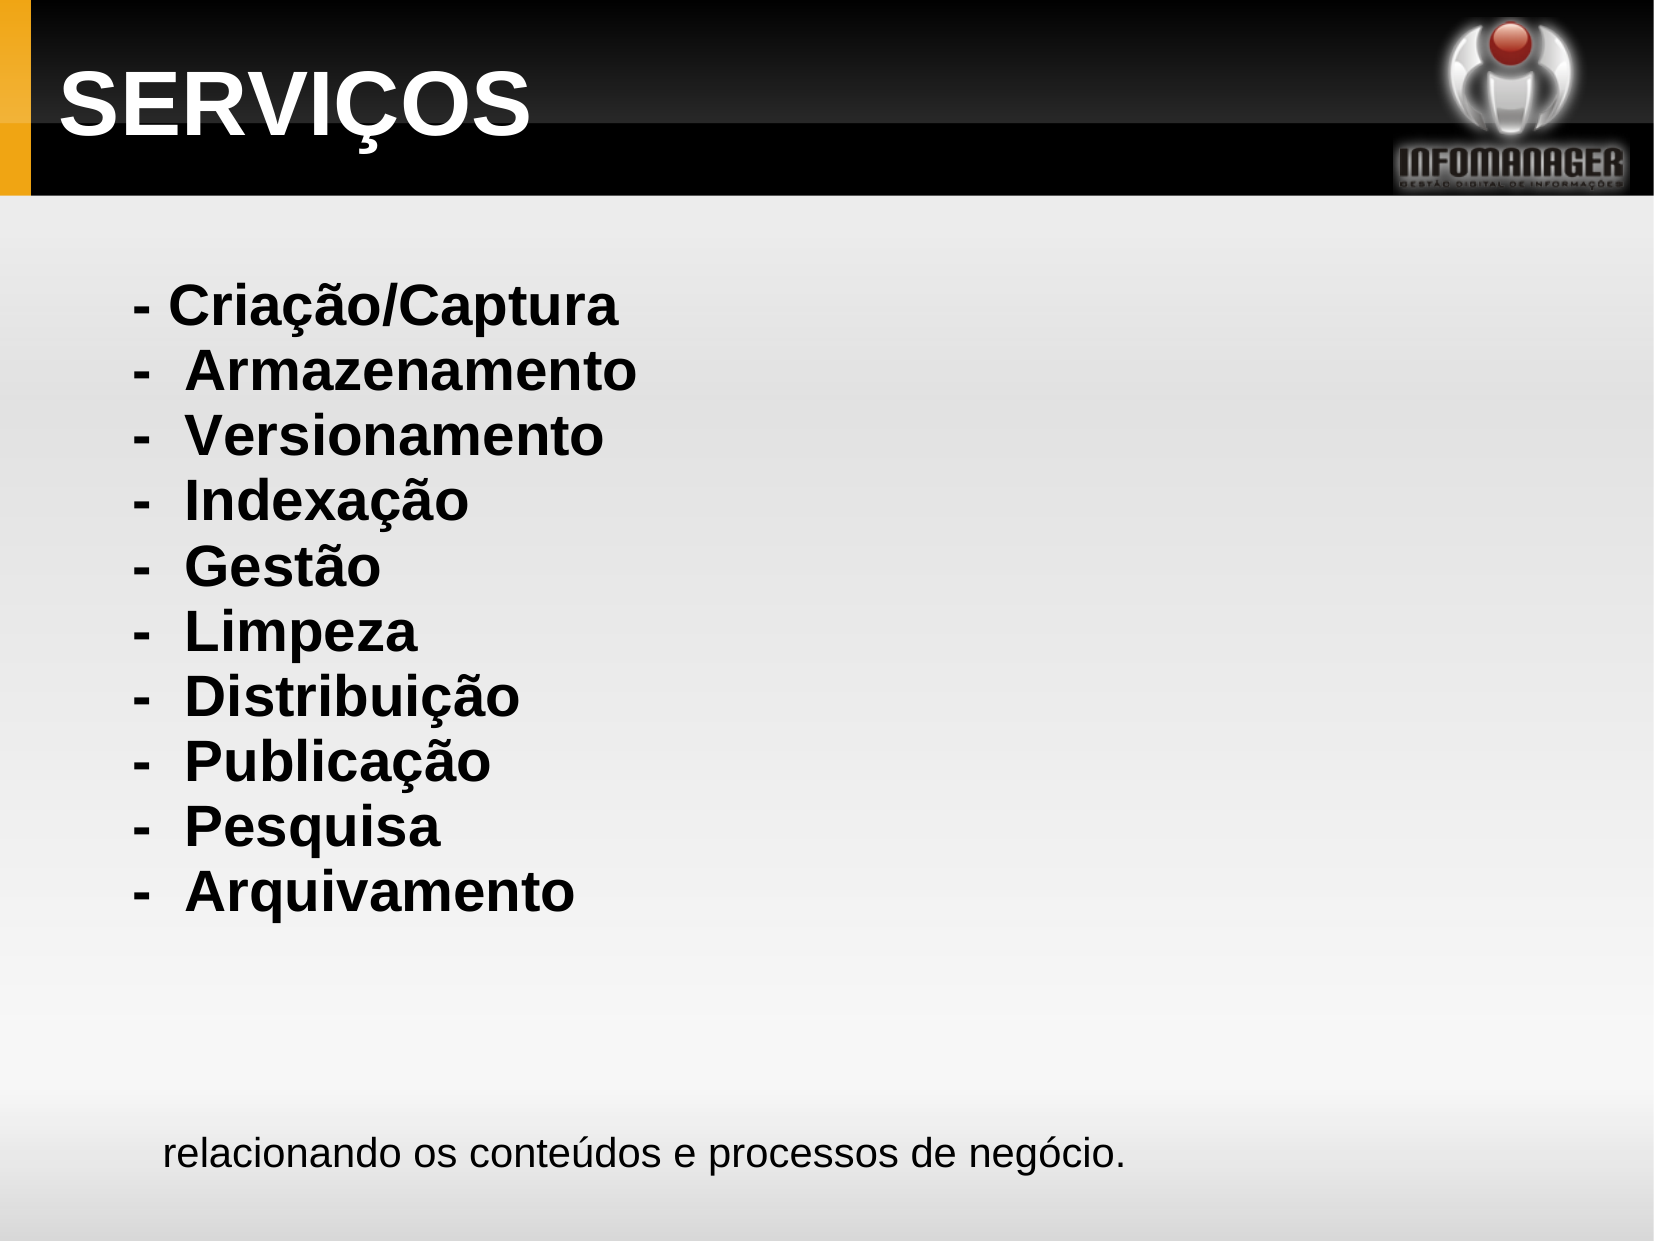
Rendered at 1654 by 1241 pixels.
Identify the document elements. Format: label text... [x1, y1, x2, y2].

title SERVIÇOS [59, 0, 1565, 208]
text_box relacionando os conteúdos e processos de negócio. [147, 1122, 1418, 1189]
text_box - Criação/Captura - Armazenamento - Versionamento - Indexação - Gestão - Limpeza - Distribuição - Publicação - Pesquisa - Arquivamento [118, 265, 1654, 1092]
picture [0, 0, 1654, 1241]
